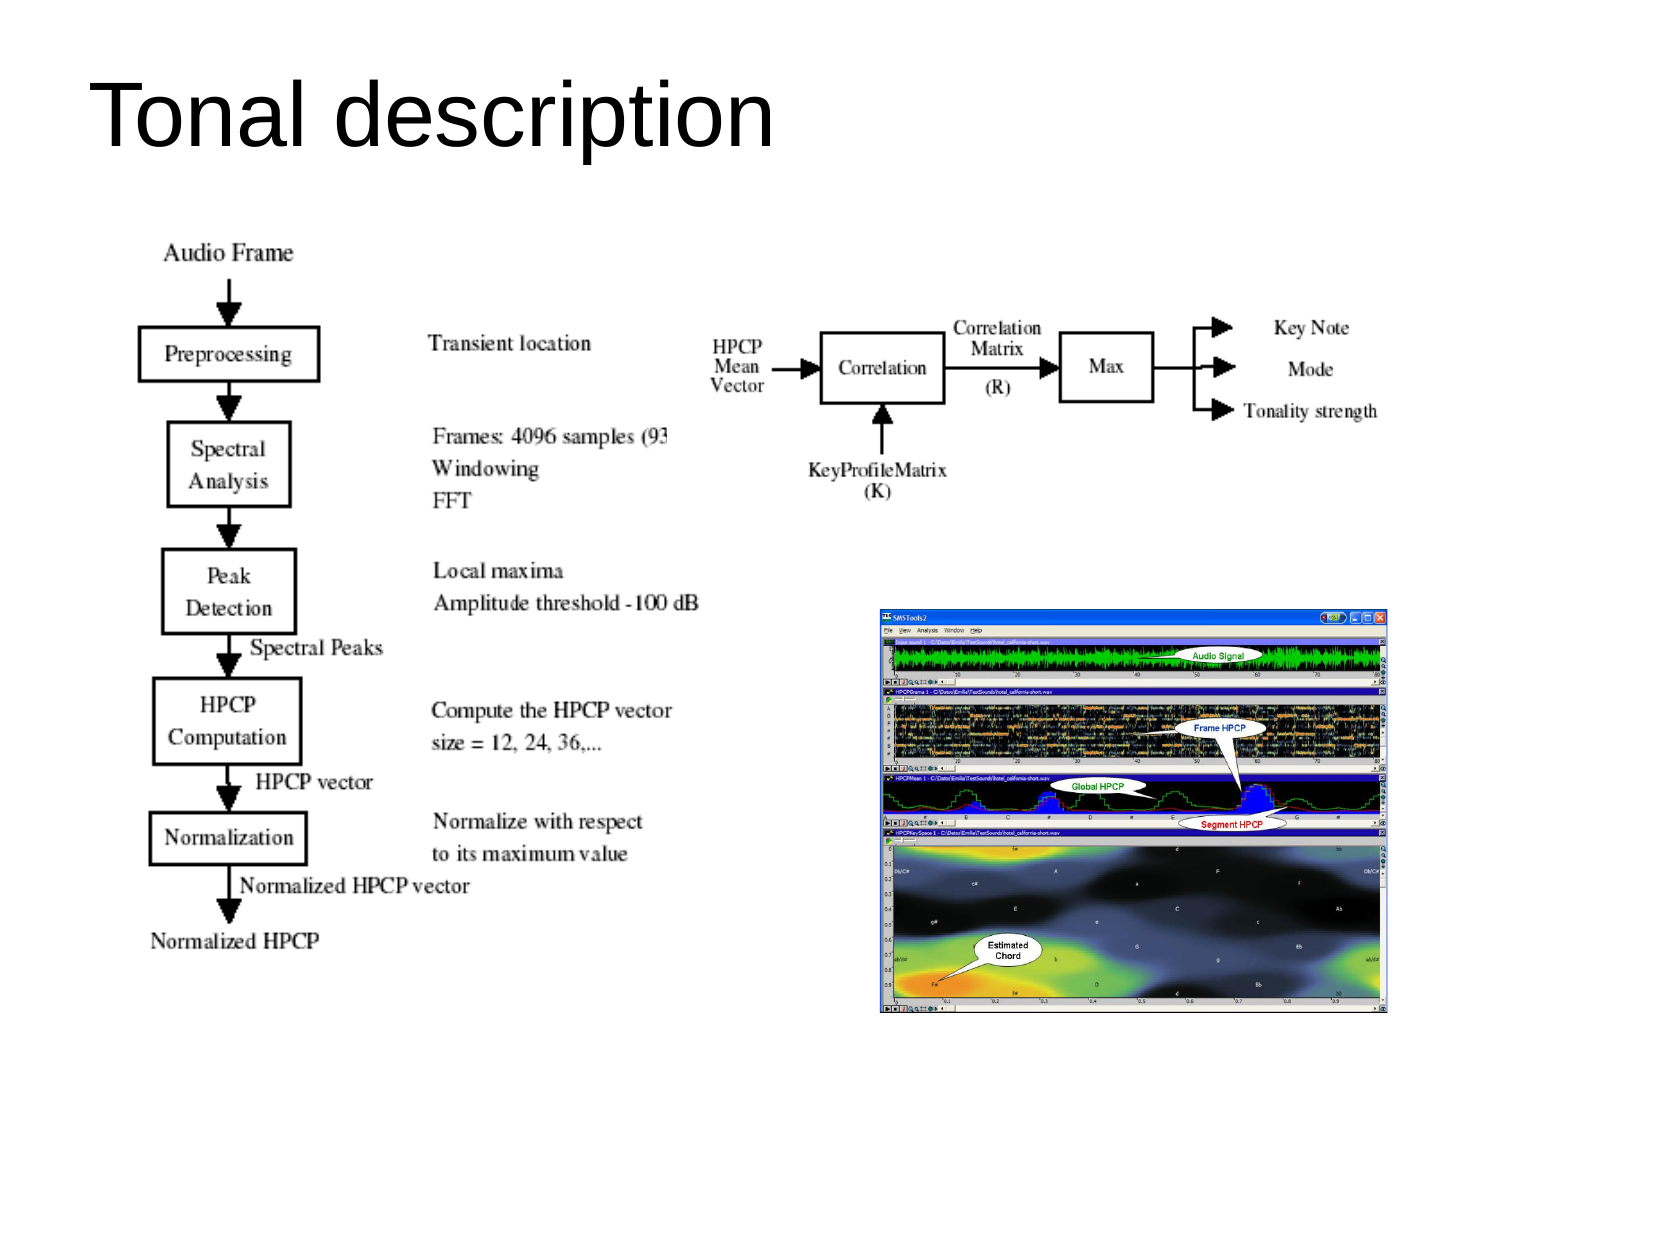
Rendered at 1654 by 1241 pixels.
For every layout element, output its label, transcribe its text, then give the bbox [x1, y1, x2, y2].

title Tonal description [41, 24, 1400, 191]
picture [88, 231, 1424, 976]
picture [879, 609, 1388, 1013]
